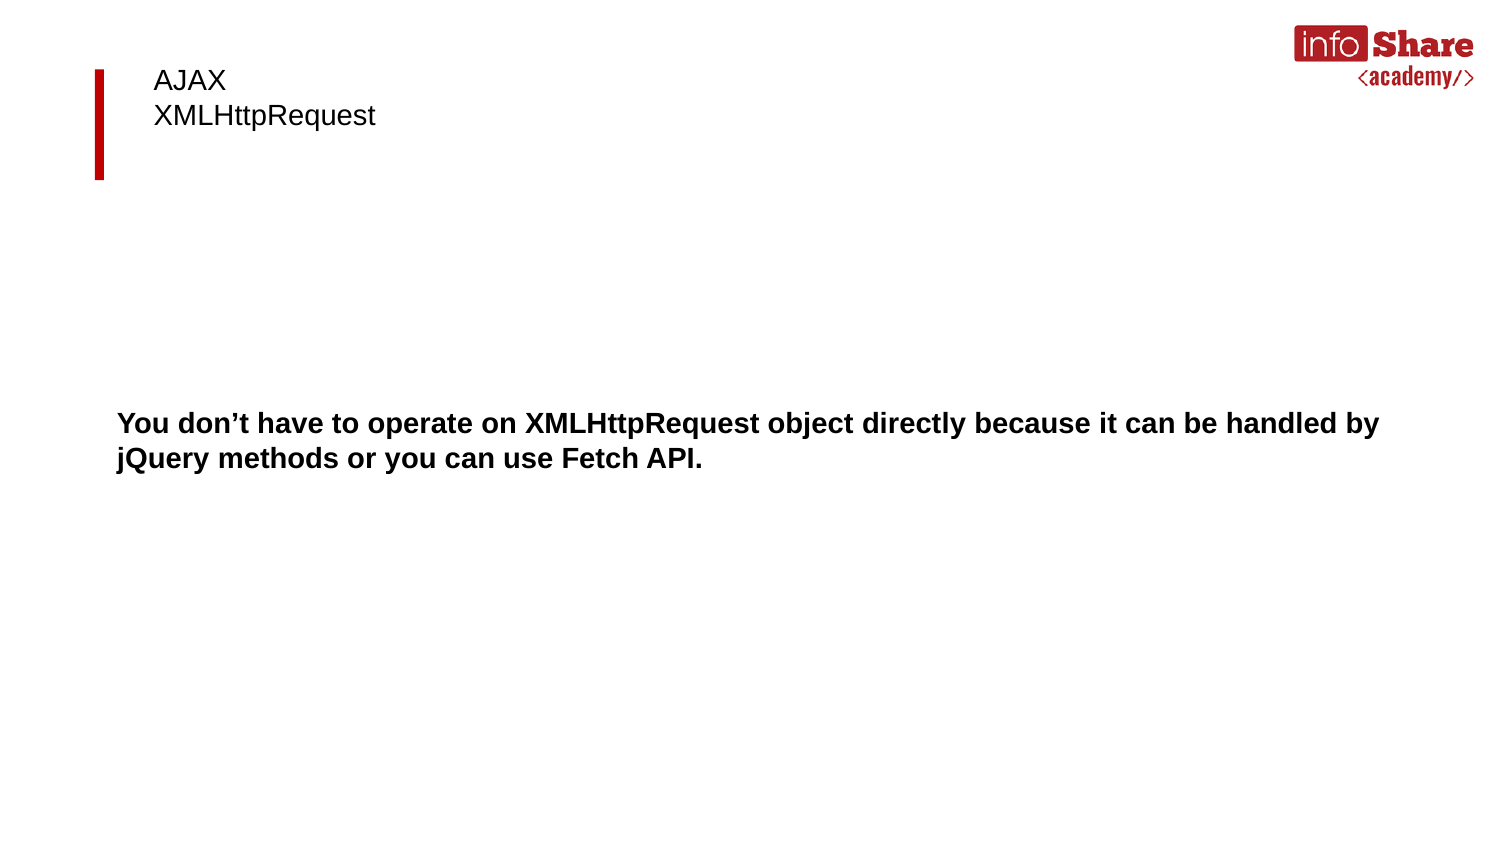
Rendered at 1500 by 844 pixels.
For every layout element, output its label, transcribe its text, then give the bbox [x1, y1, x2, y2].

title AJAX XMLHttpRequest [138, 45, 1172, 187]
picture [1267, 0, 1500, 117]
list You don’t have to operate on XMLHttpRequest object directly because it can be handled by jQuery methods or you can use Fetch API. [101, 249, 1415, 767]
